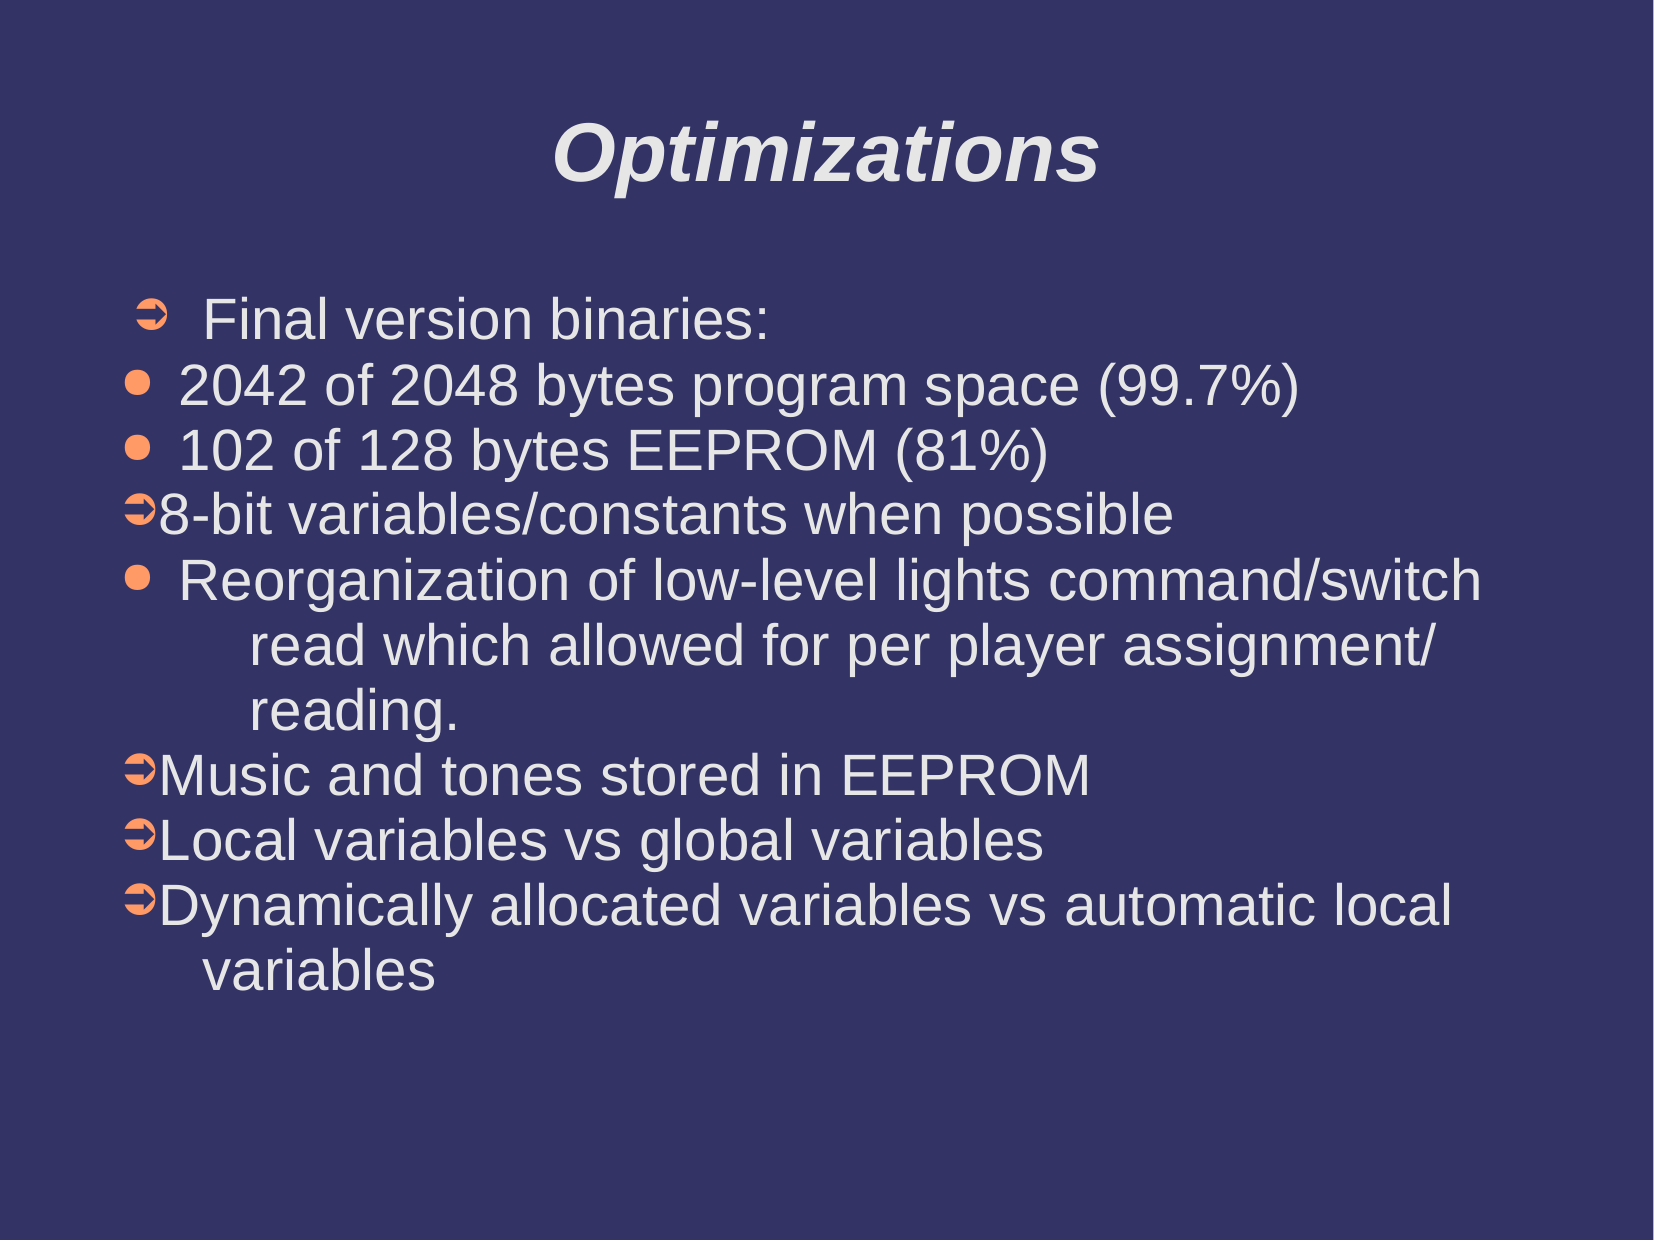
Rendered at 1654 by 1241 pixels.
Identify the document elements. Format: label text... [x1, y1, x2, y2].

list Final version binaries: 2042 of 2048 bytes program space (99.7%) 102 of 128 bytes EEPROM (81%) 8-bit variables/constants when possible Reorganization of low-level lights command/switch read which allowed for per player assignment/reading. Music and tones stored in EEPROM Local variables vs global variables Dynamically allocated variables vs automatic local variables [120, 287, 1511, 1192]
title Optimizations [82, 49, 1571, 257]
